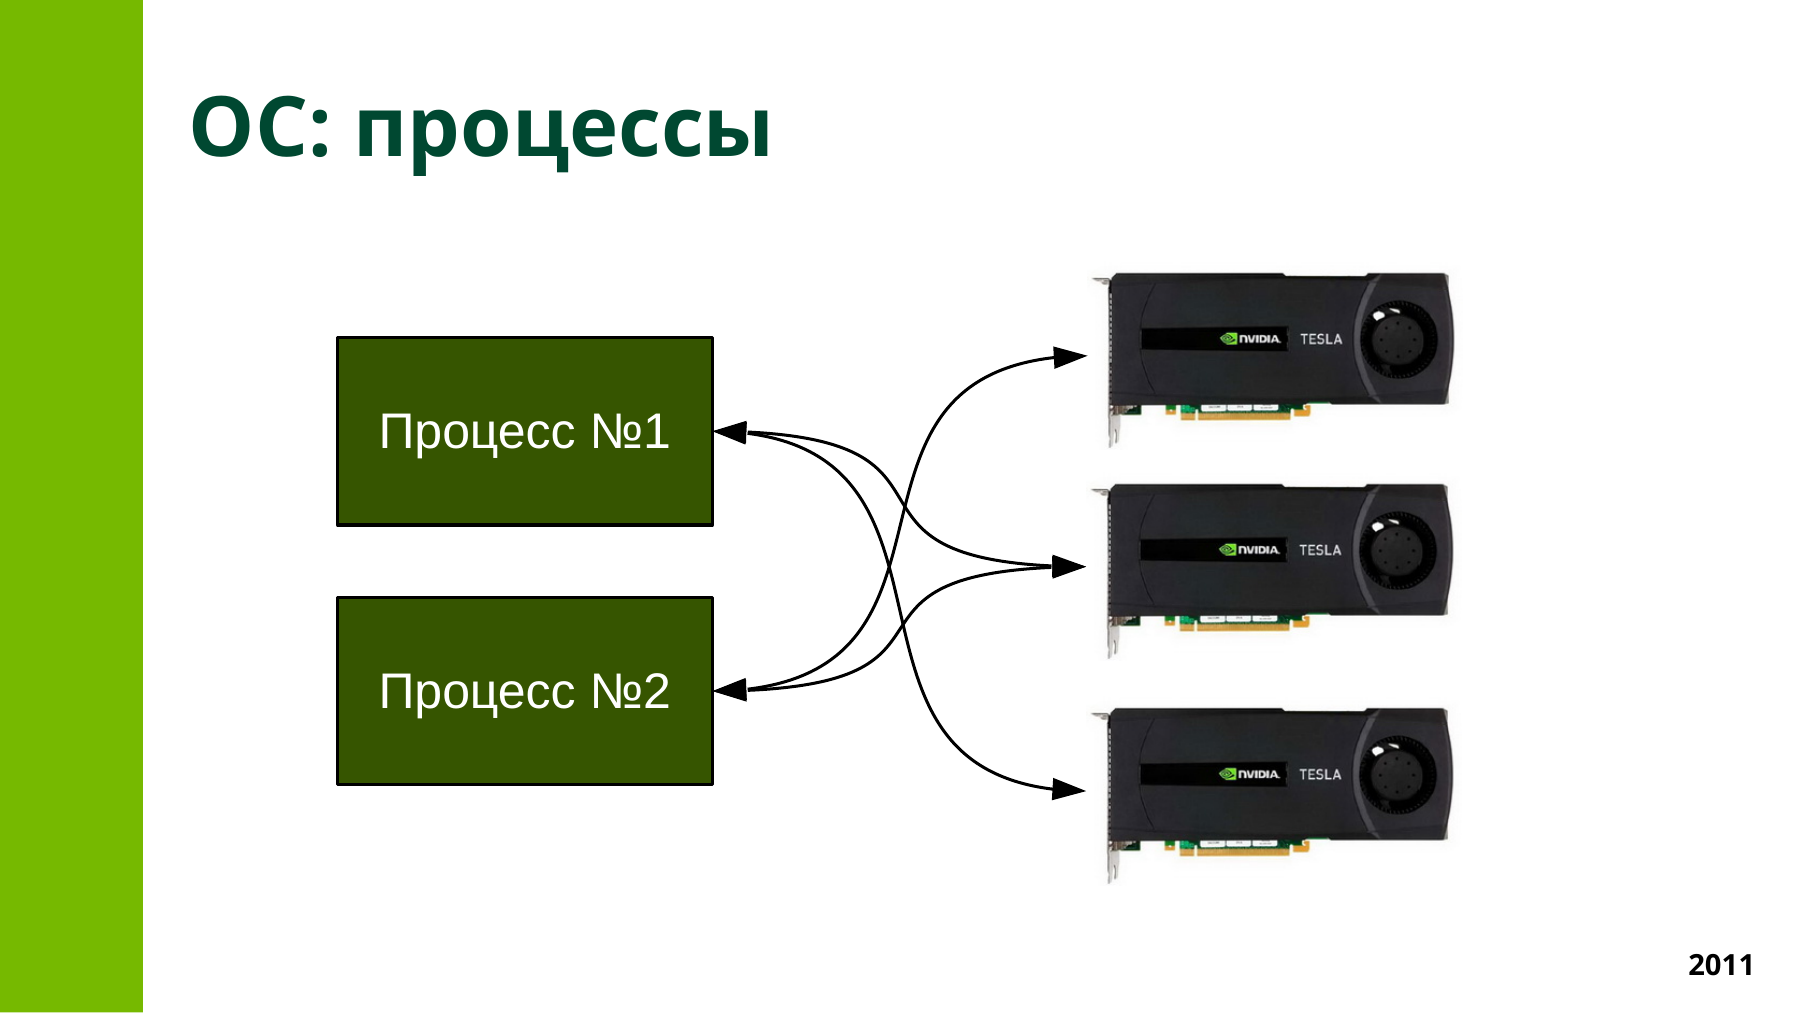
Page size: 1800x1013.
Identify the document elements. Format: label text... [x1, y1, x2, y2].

text_box Процесс №1 [337, 337, 713, 526]
picture [1086, 472, 1462, 661]
picture [1087, 261, 1463, 451]
picture [1086, 696, 1462, 886]
text_box Процесс №2 [337, 597, 713, 785]
title ОС: процессы [188, 40, 1733, 211]
